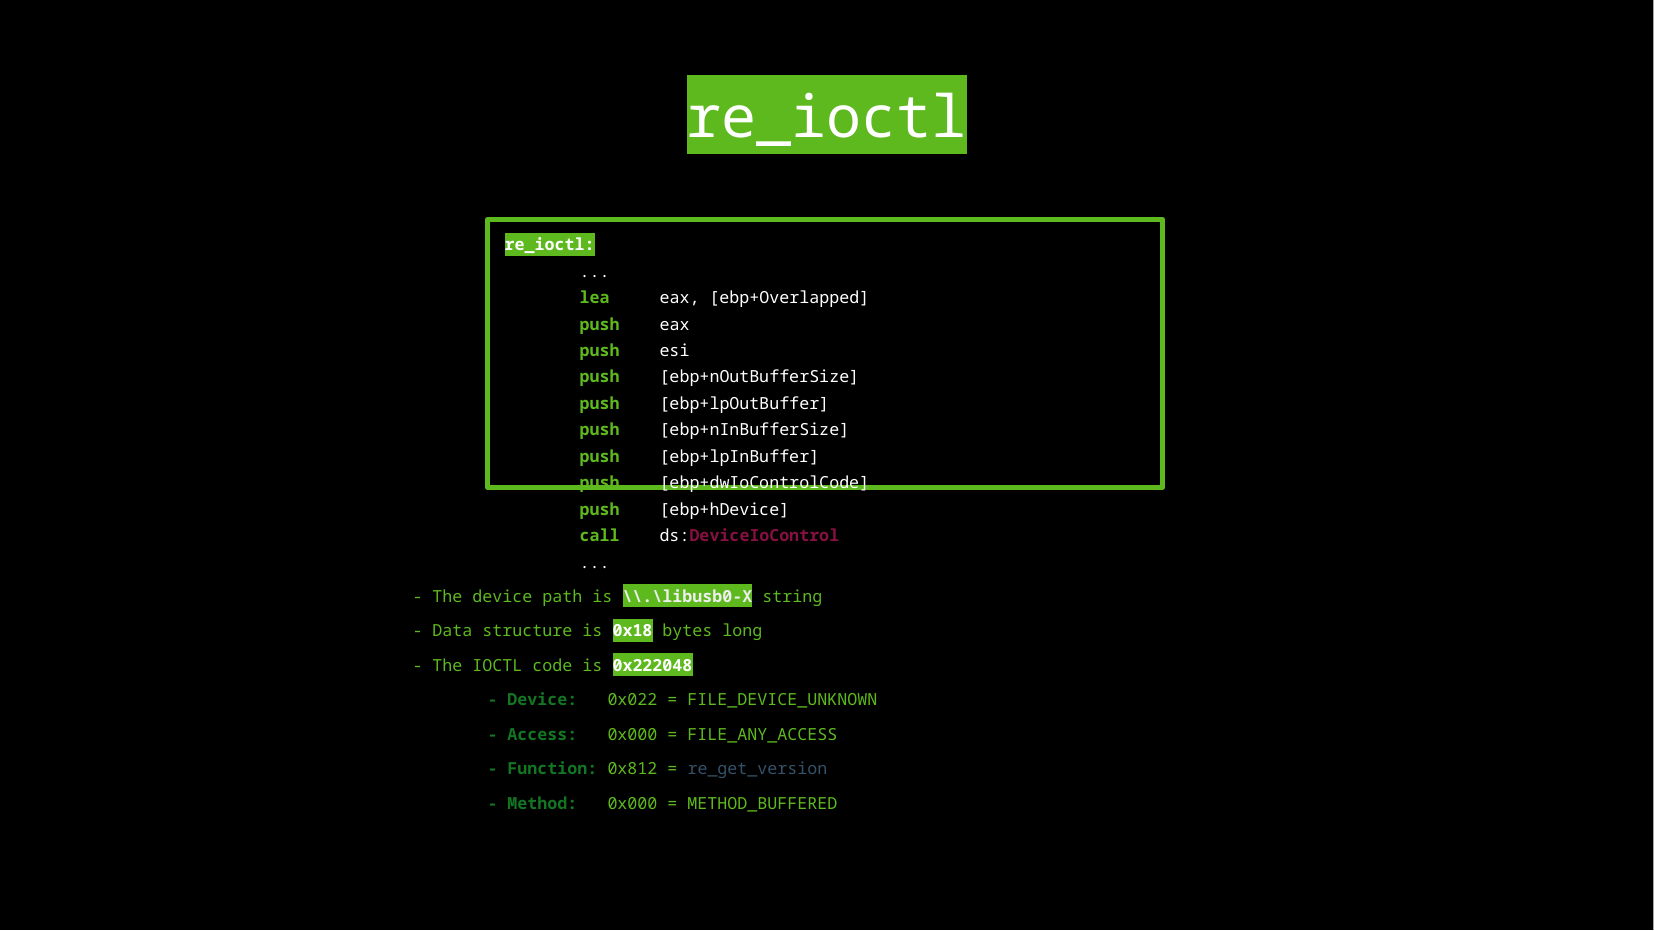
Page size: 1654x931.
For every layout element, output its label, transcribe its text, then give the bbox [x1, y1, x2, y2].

title re_ioctl [82, 37, 1571, 193]
text_box re_ioctl: ... lea eax, [ebp+Overlapped] push eax push esi push [ebp+nOutBufferSize] push [ebp+lpOutBuffer] push [ebp+nInBufferSize] push [ebp+lpInBuffer] push [ebp+dwIoControlCode] push [ebp+hDevice] call ds:DeviceIoControl ... [487, 219, 1163, 488]
text_box - The device path is \\.\libusb0-X string - Data structure is 0x18 bytes long - The IOCTL code is 0x222048 - Device: 0x022 = FILE_DEVICE_UNKNOWN - Access: 0x000 = FILE_ANY_ACCESS - Function: 0x812 = re_get_version - Method: 0x000 = METHOD_BUFFERED [412, 549, 1238, 788]
